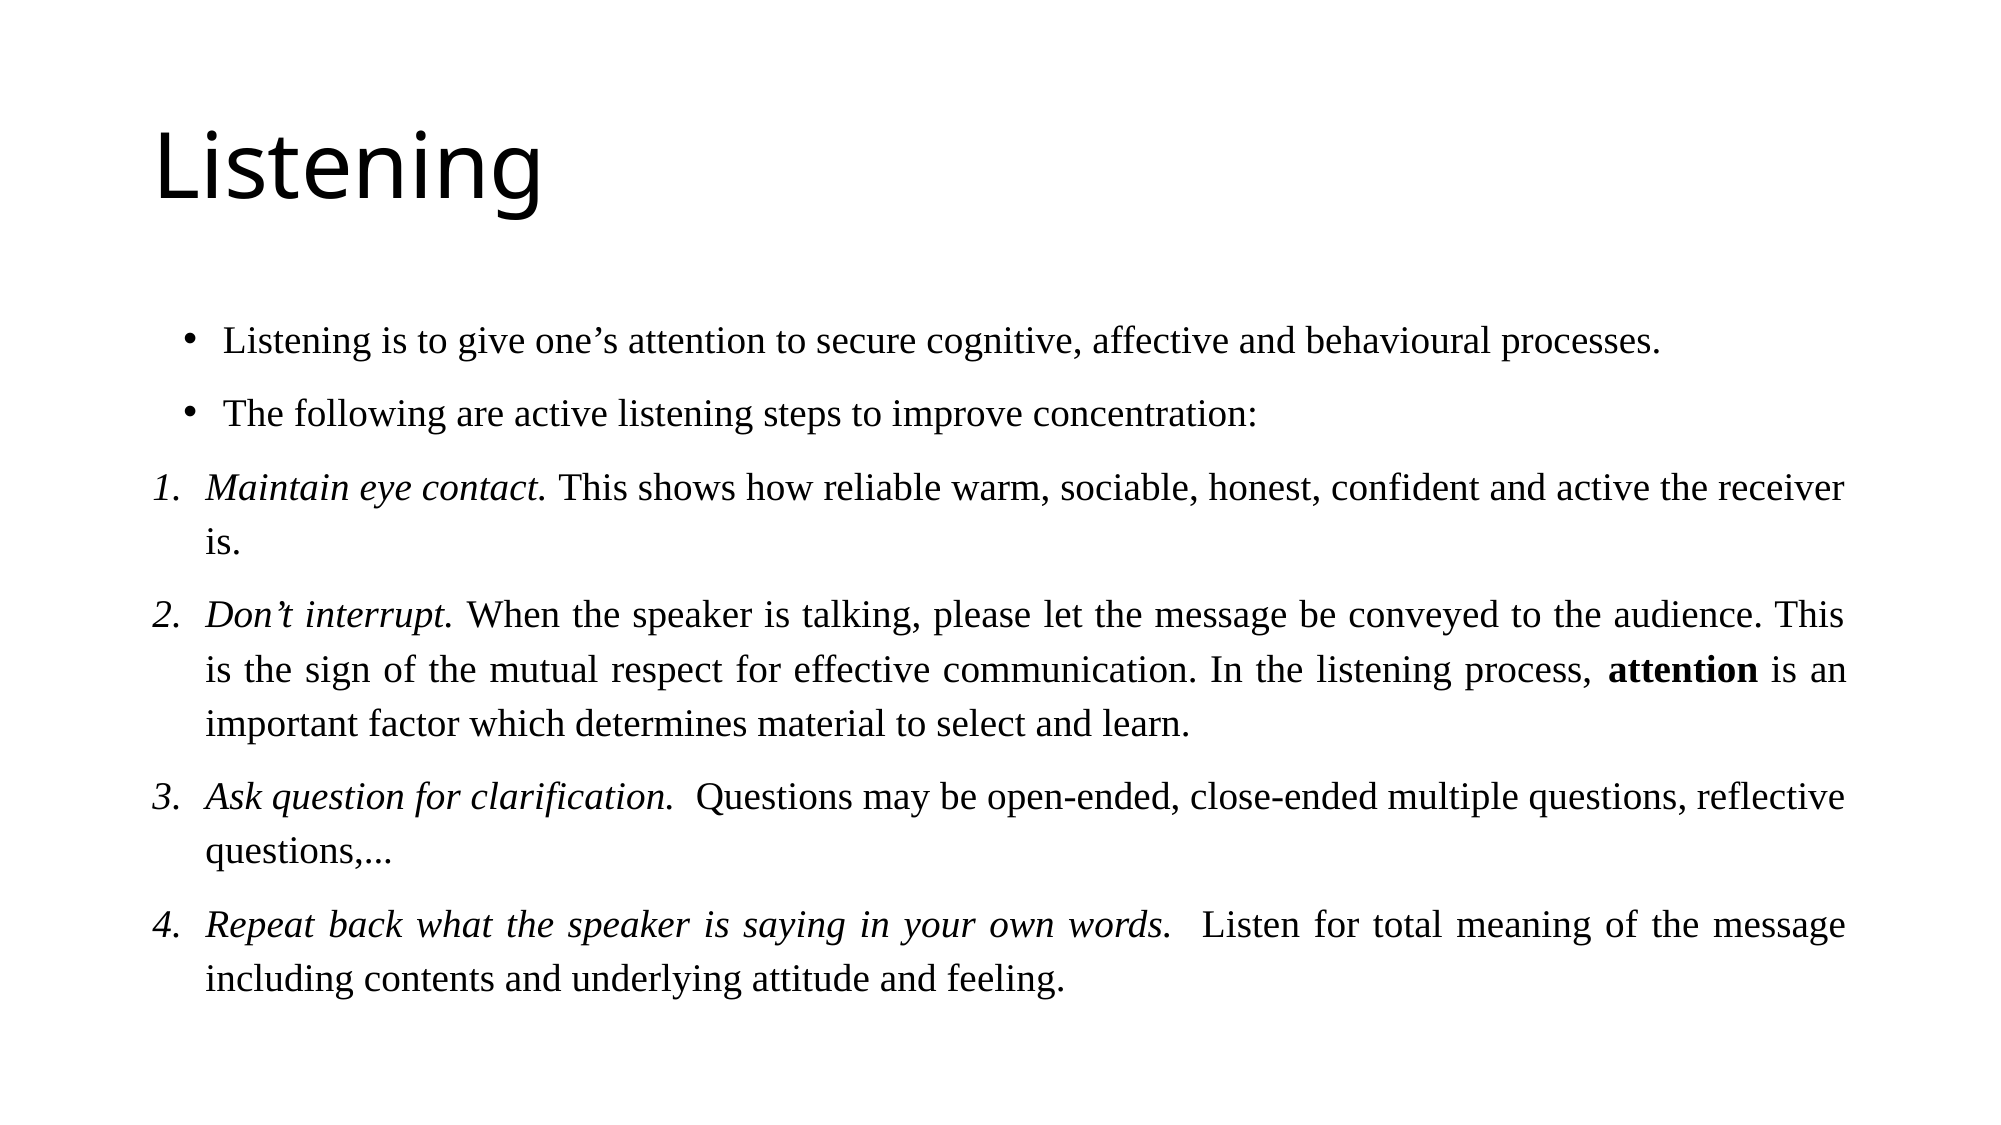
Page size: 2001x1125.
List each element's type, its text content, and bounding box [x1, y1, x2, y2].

title Listening [137, 59, 1863, 278]
list Listening is to give one’s attention to secure cognitive, affective and behavioural processes. The following are active listening steps to improve concentration: Maintain eye contact. This shows how reliable warm, sociable, honest, confident and active the receiver is. Don’t interrupt. When the speaker is talking, please let the message be conveyed to the audience. This is the sign of the mutual respect for effective communication. In the listening process, attention is an important factor which determines material to select and learn. Ask question for clarification. Questions may be open-ended, close-ended multiple questions, reflective questions,... Repeat back what the speaker is saying in your own words. Listen for total meaning of the message including contents and underlying attitude and feeling. [137, 299, 1863, 1014]
